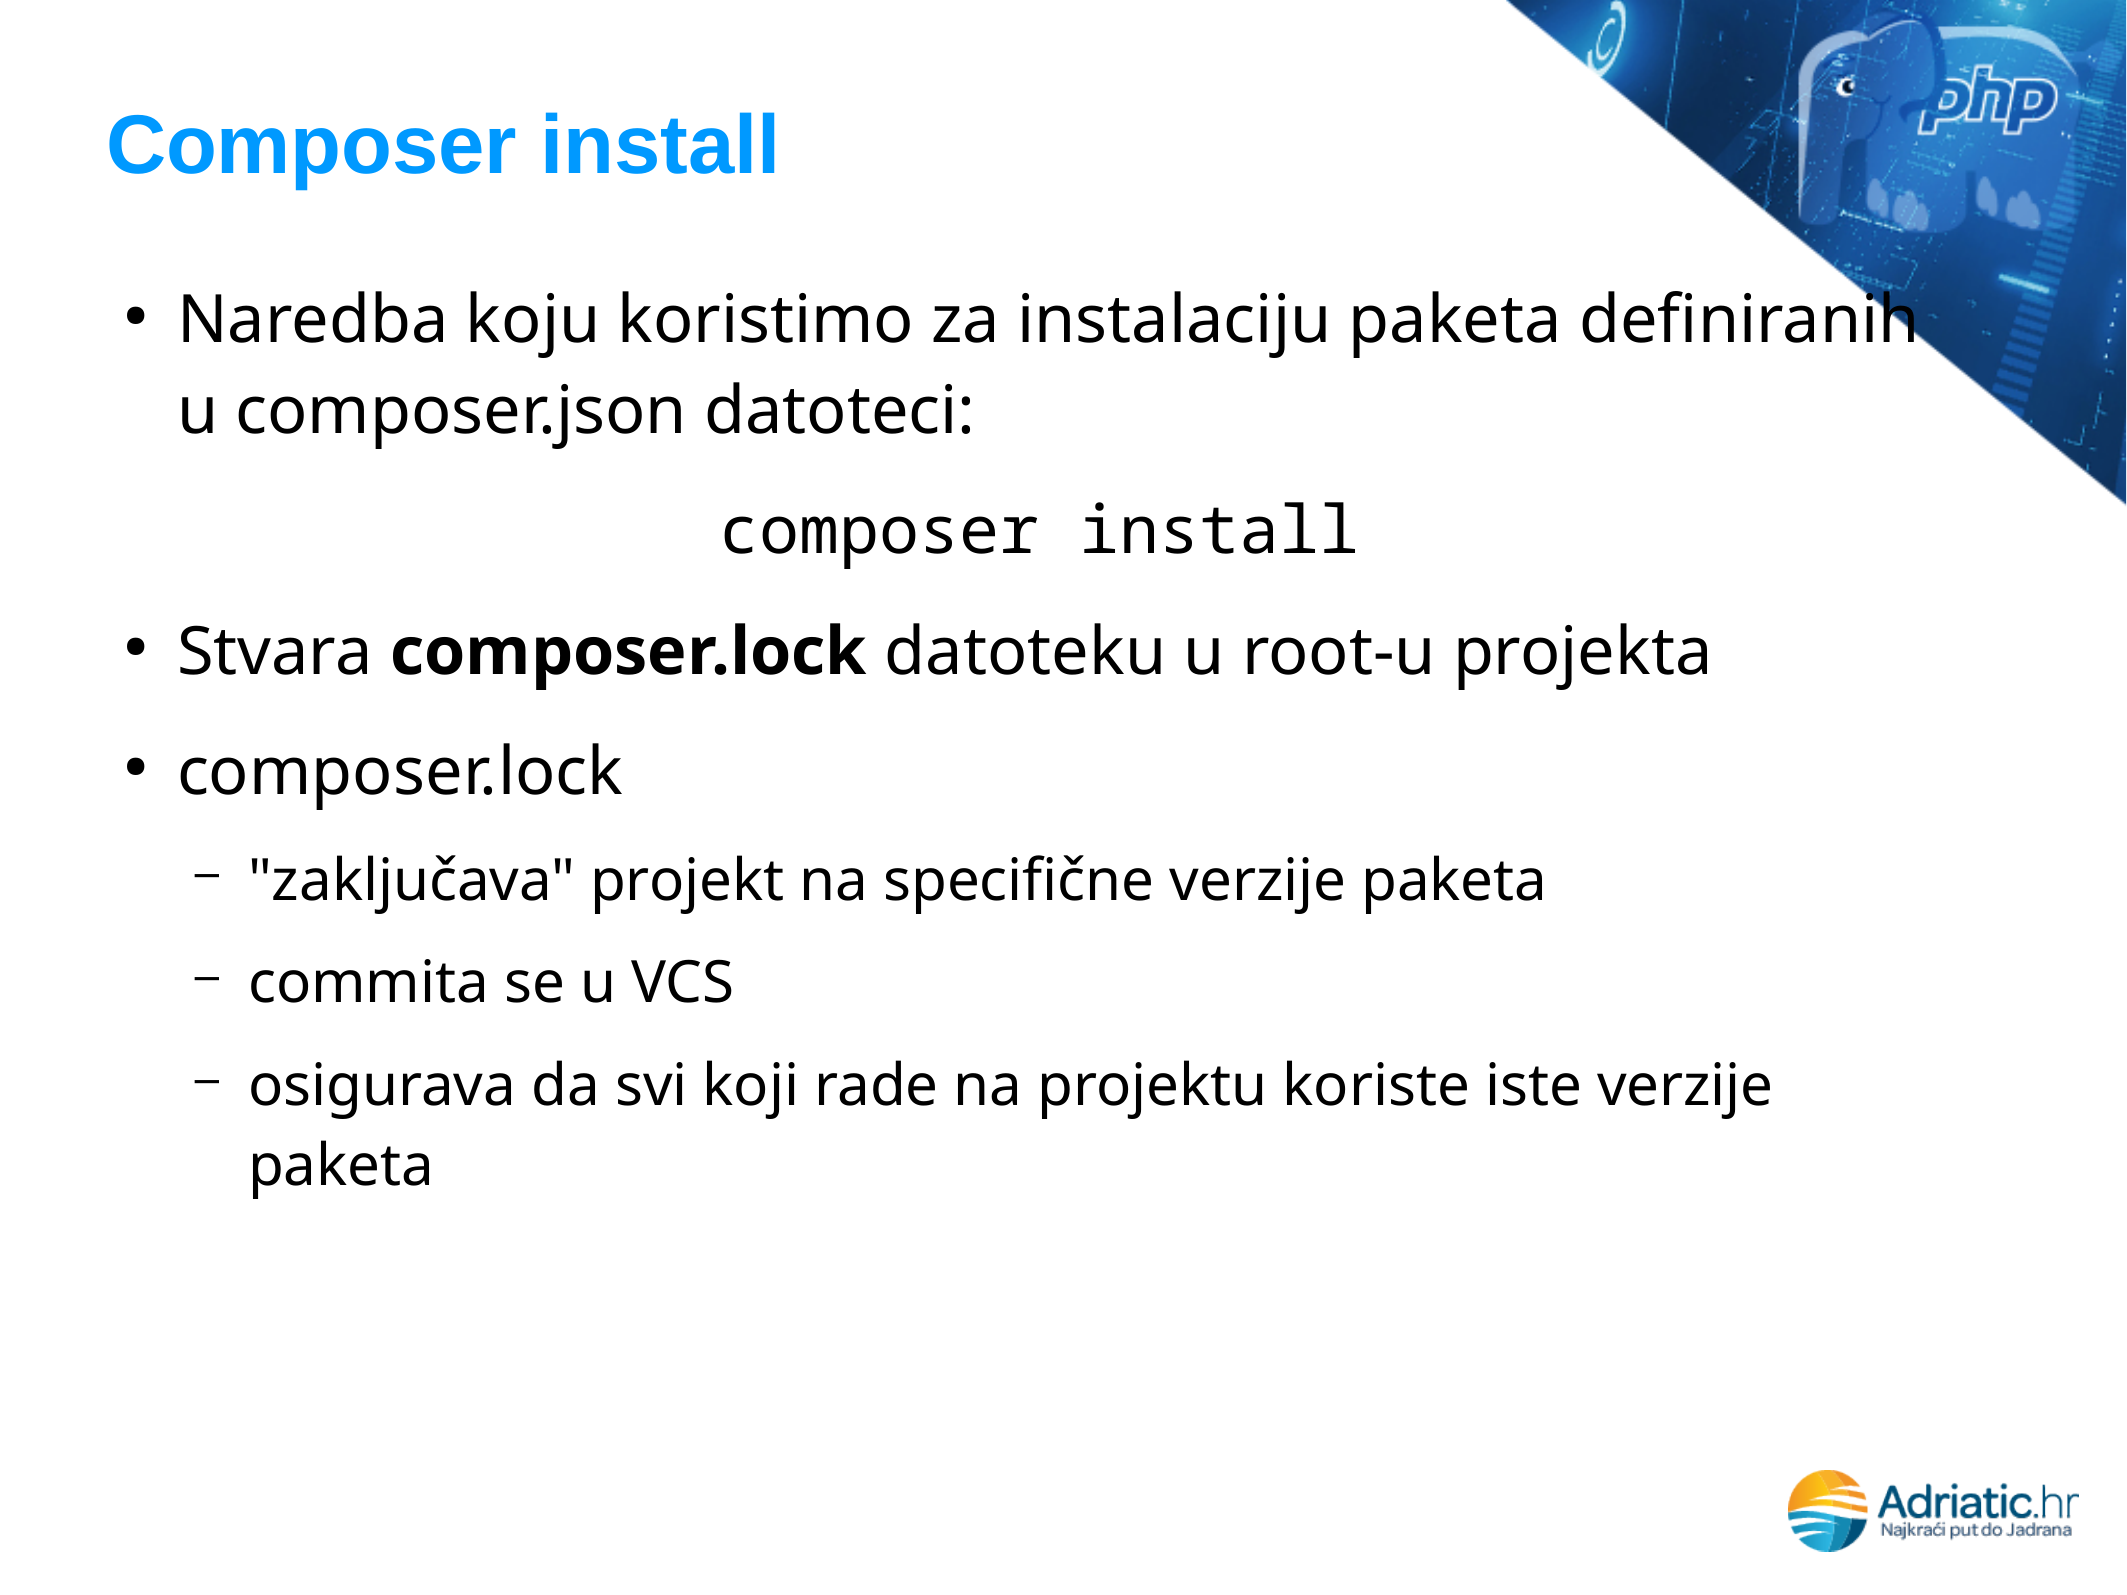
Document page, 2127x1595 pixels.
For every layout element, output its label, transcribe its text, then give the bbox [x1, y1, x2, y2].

picture [1788, 1470, 2079, 1552]
list Naredba koju koristimo za instalaciju paketa definiranih u composer.json datoteci: composer install Stvara composer.lock datoteku u root-u projekta composer.lock "zaključava" projekt na specifične verzije paketa commita se u VCS osigurava da svi koji rade na projektu koriste iste verzije paketa [106, 271, 1973, 1453]
title Composer install [106, 70, 1630, 219]
picture [1505, 0, 2127, 625]
